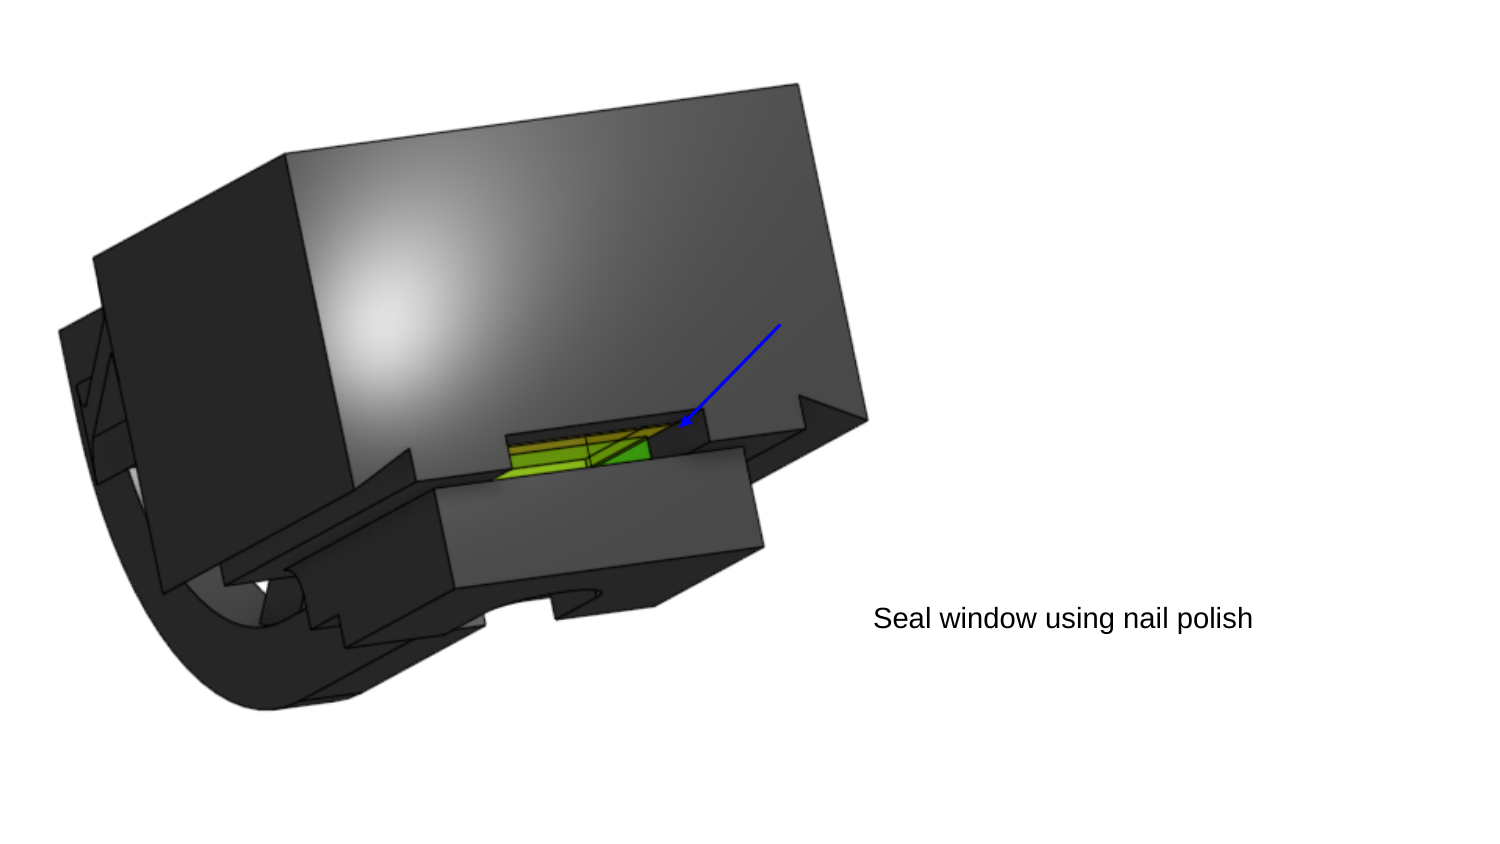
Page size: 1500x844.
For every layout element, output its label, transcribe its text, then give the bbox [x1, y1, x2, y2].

text_box Seal window using nail polish [858, 584, 1347, 650]
picture [24, 24, 927, 779]
